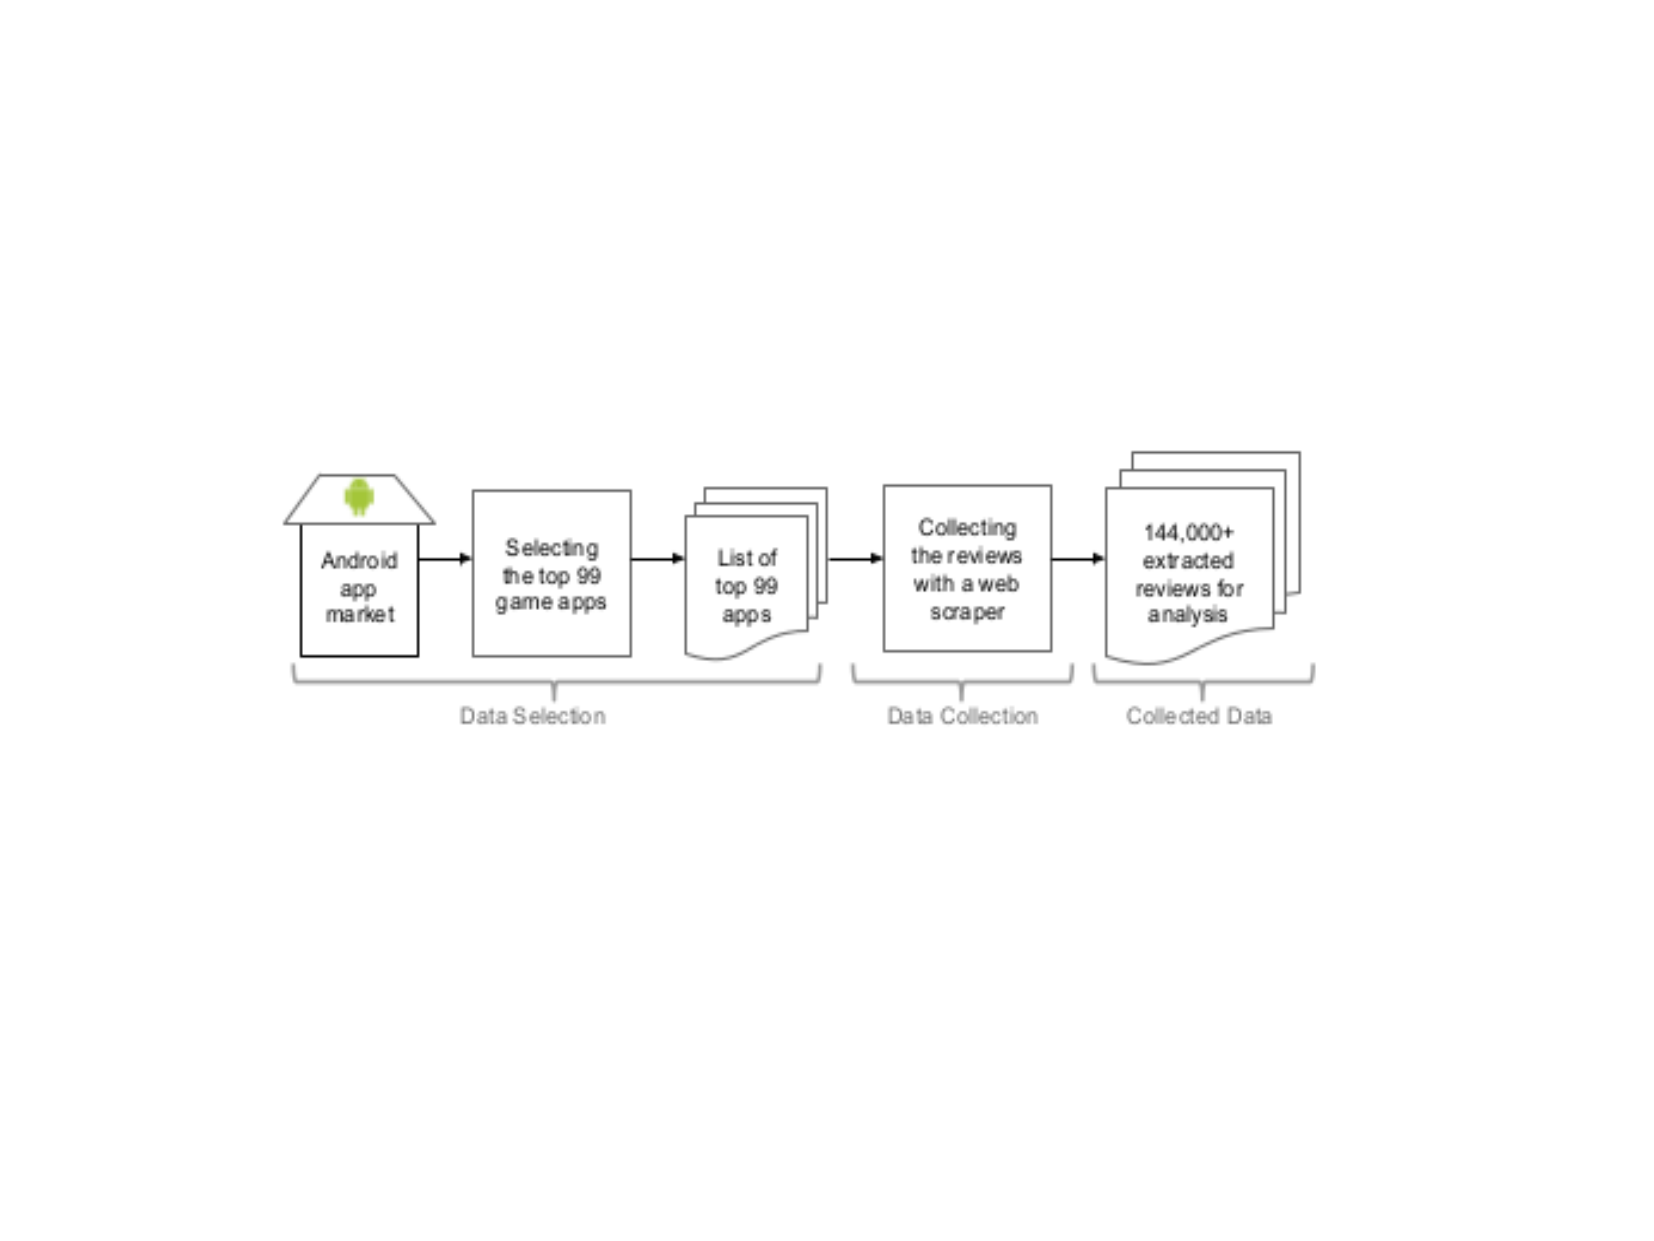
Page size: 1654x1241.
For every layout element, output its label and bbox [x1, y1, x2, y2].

picture [248, 401, 1359, 768]
